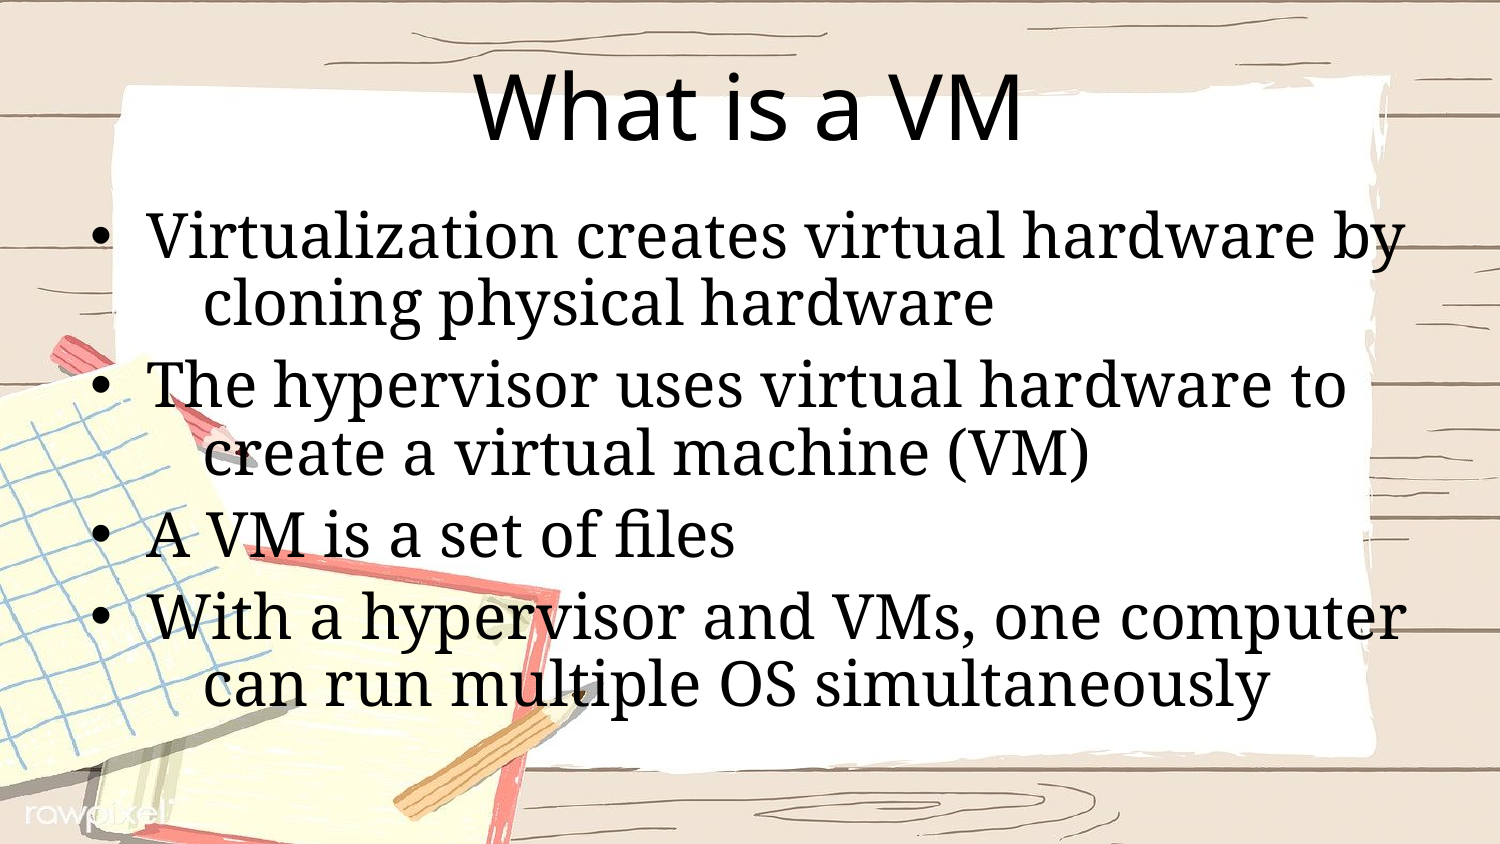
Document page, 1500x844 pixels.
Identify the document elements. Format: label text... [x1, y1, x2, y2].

list Virtualization creates virtual hardware by cloning physical hardware The hypervisor uses virtual hardware to create a virtual machine (VM) A VM is a set of files With a hypervisor and VMs, one computer can run multiple OS simultaneously [75, 196, 1426, 754]
title What is a VM [75, 33, 1426, 175]
